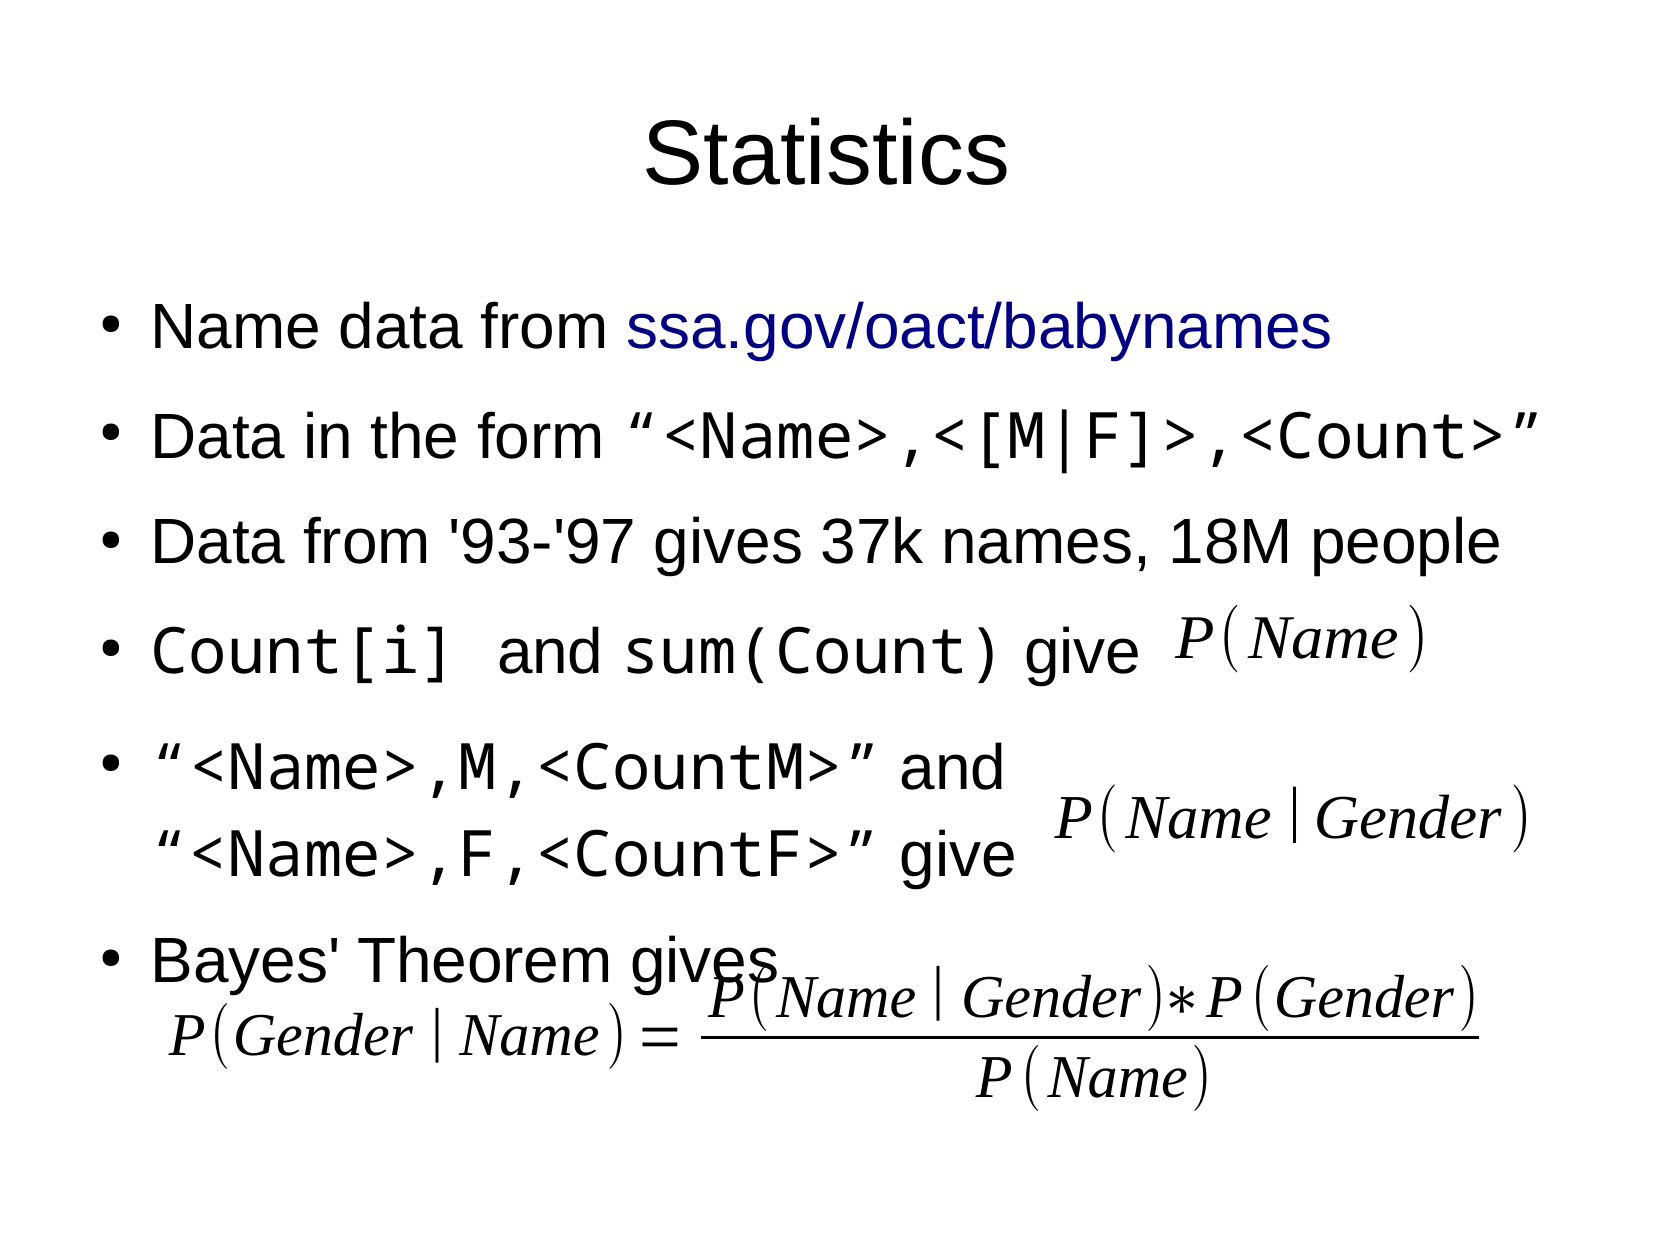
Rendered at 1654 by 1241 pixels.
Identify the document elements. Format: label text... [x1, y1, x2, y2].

chart [1035, 780, 1546, 856]
list Name data from ssa.gov/oact/babynames Data in the form “<Name>,<[M|F]>,<Count>” Data from '93-'97 gives 37k names, 18M people Count[i] and sum(Count) give “<Name>,M,<CountM>” and “<Name>,F,<CountF>” give Bayes' Theorem gives [82, 290, 1571, 1010]
chart [1155, 600, 1442, 676]
title Statistics [82, 49, 1571, 257]
chart [150, 960, 1498, 1116]
